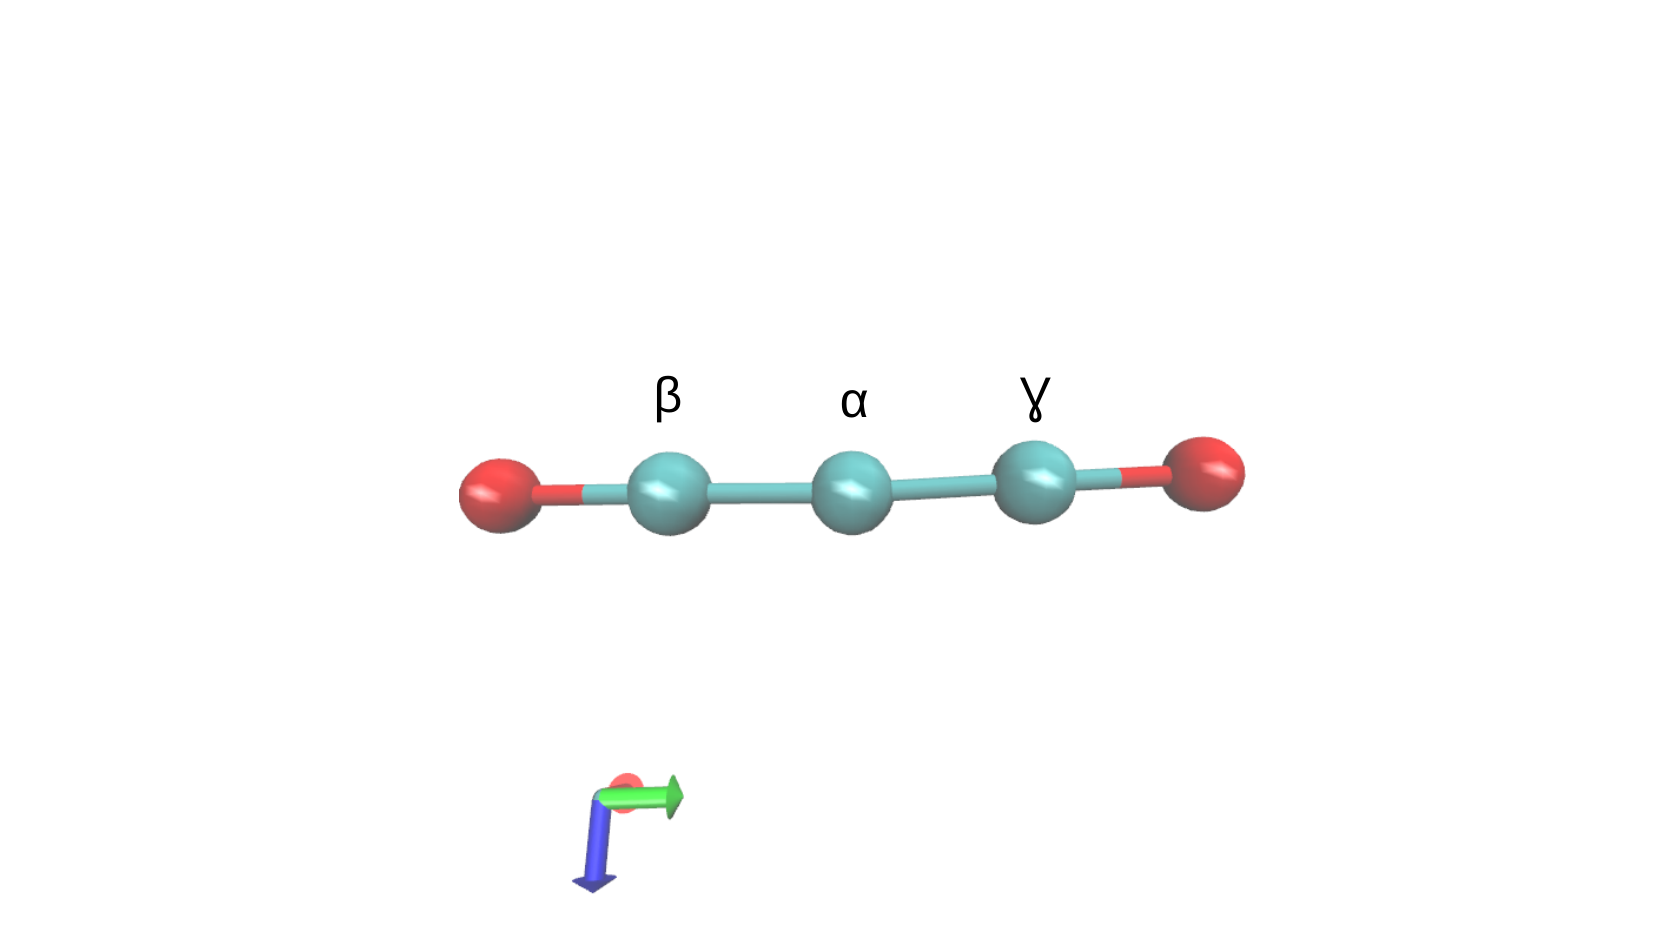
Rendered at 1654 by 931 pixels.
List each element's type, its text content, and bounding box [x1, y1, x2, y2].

text_box α [825, 364, 884, 436]
text_box Ɣ [1005, 360, 1074, 447]
text_box β [638, 360, 698, 431]
picture [459, 0, 1246, 931]
